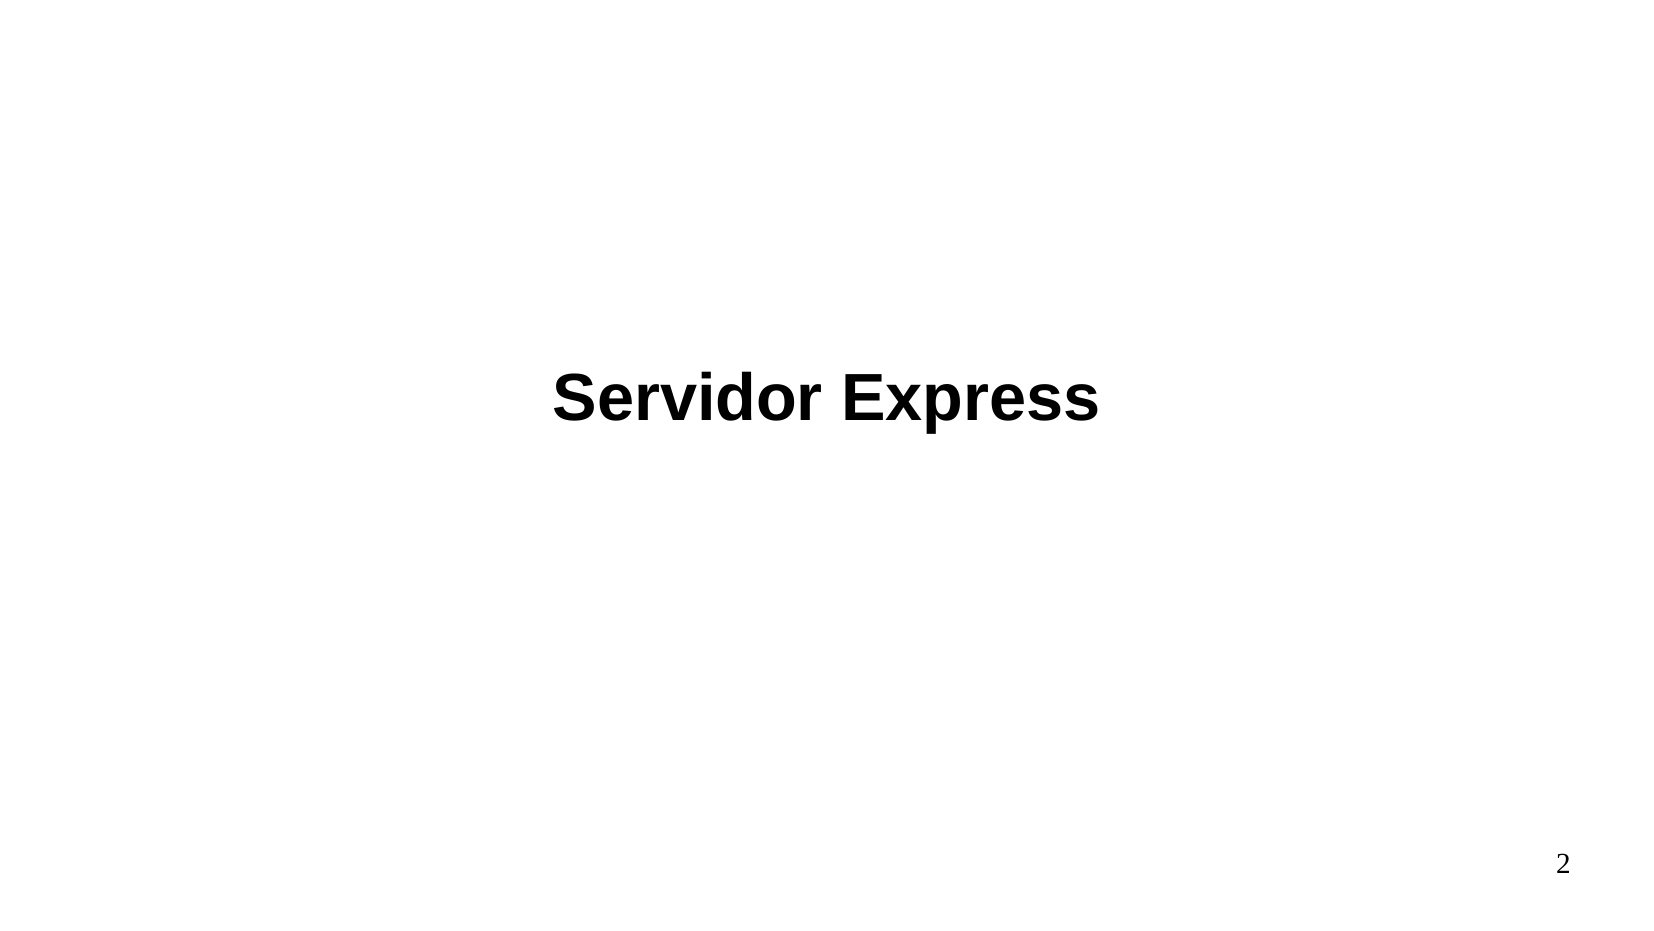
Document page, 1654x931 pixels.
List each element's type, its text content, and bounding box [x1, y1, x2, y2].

subtitle Servidor Express [82, 37, 1571, 757]
